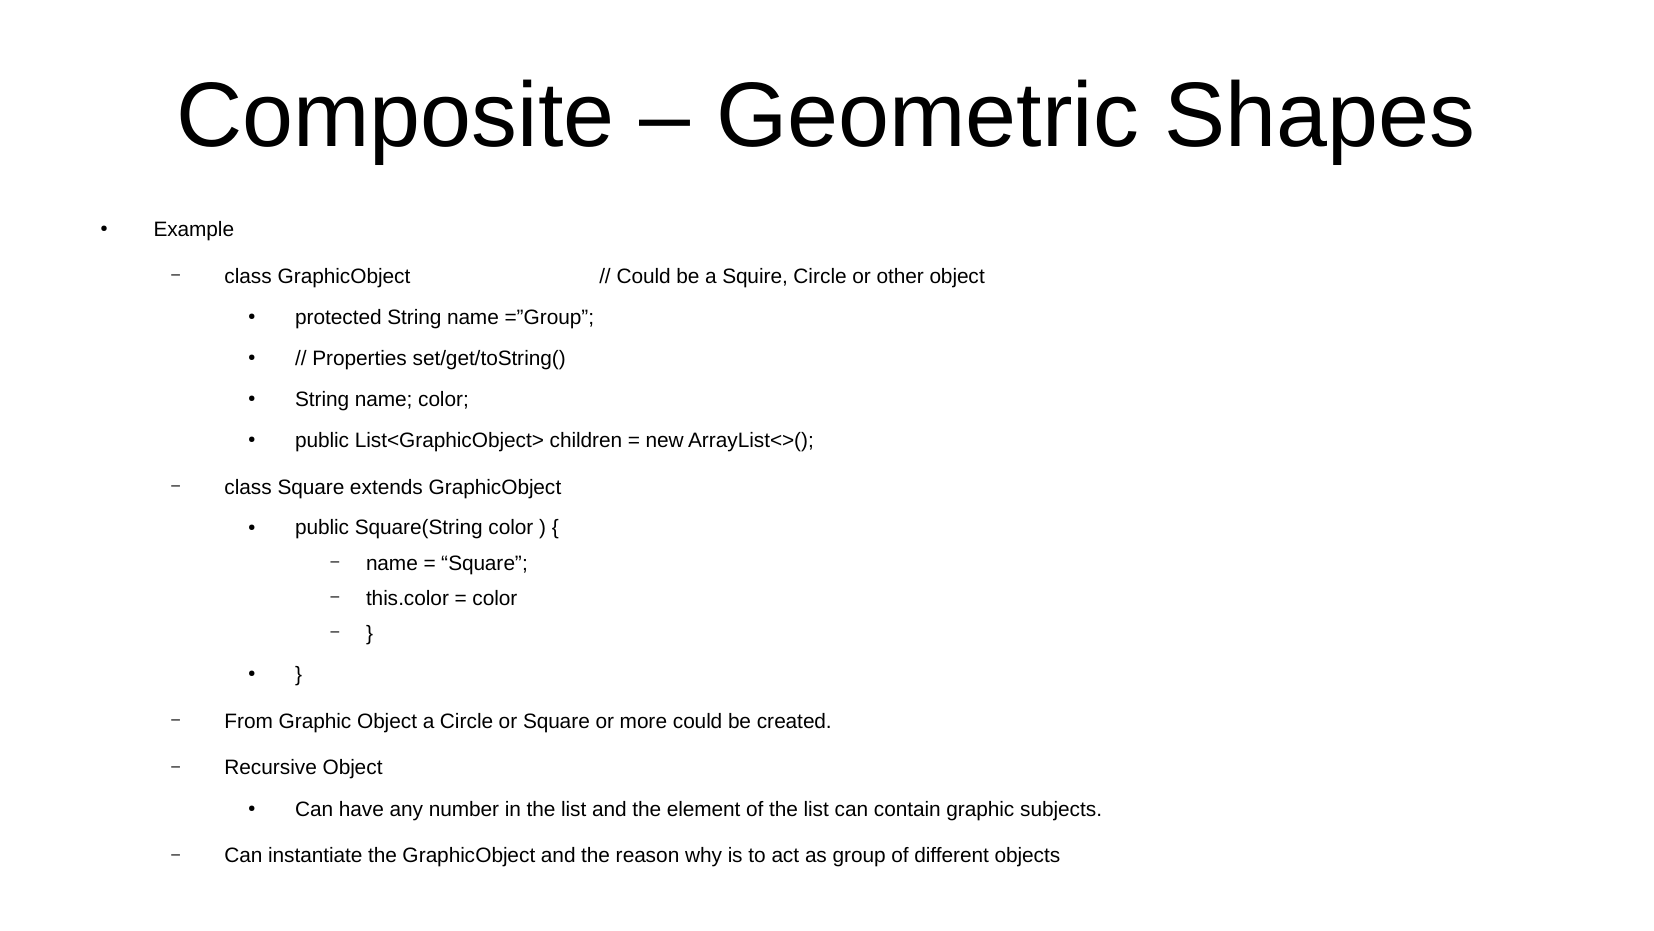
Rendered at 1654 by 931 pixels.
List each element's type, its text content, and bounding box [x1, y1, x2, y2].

list Example class GraphicObject // Could be a Squire, Circle or other object protected String name =”Group”; // Properties set/get/toString() String name; color; public List<GraphicObject> children = new ArrayList<>(); class Square extends GraphicObject public Square(String color ) { name = “Square”; this.color = color } } From Graphic Object a Circle or Square or more could be created. Recursive Object Can have any number in the list and the element of the list can contain graphic subjects. Can instantiate the GraphicObject and the reason why is to act as group of different objects [82, 217, 1621, 916]
title Composite – Geometric Shapes [82, 37, 1571, 193]
